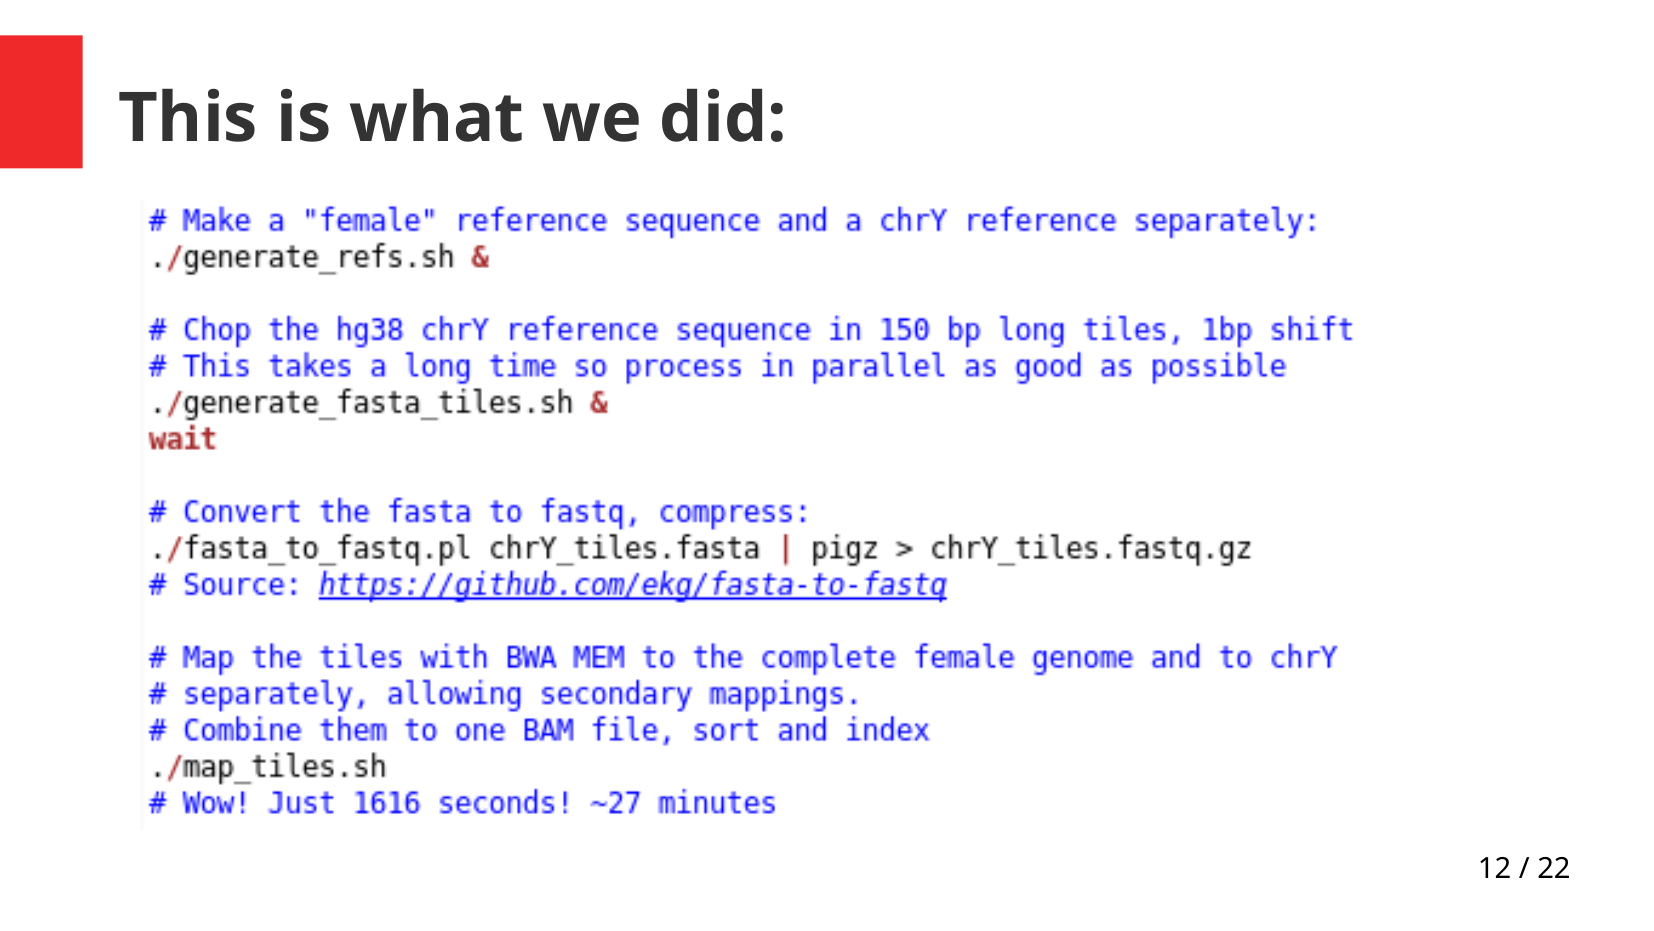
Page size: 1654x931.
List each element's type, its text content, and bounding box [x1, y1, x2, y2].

title This is what we did: [118, 37, 1571, 193]
picture [140, 200, 1464, 831]
